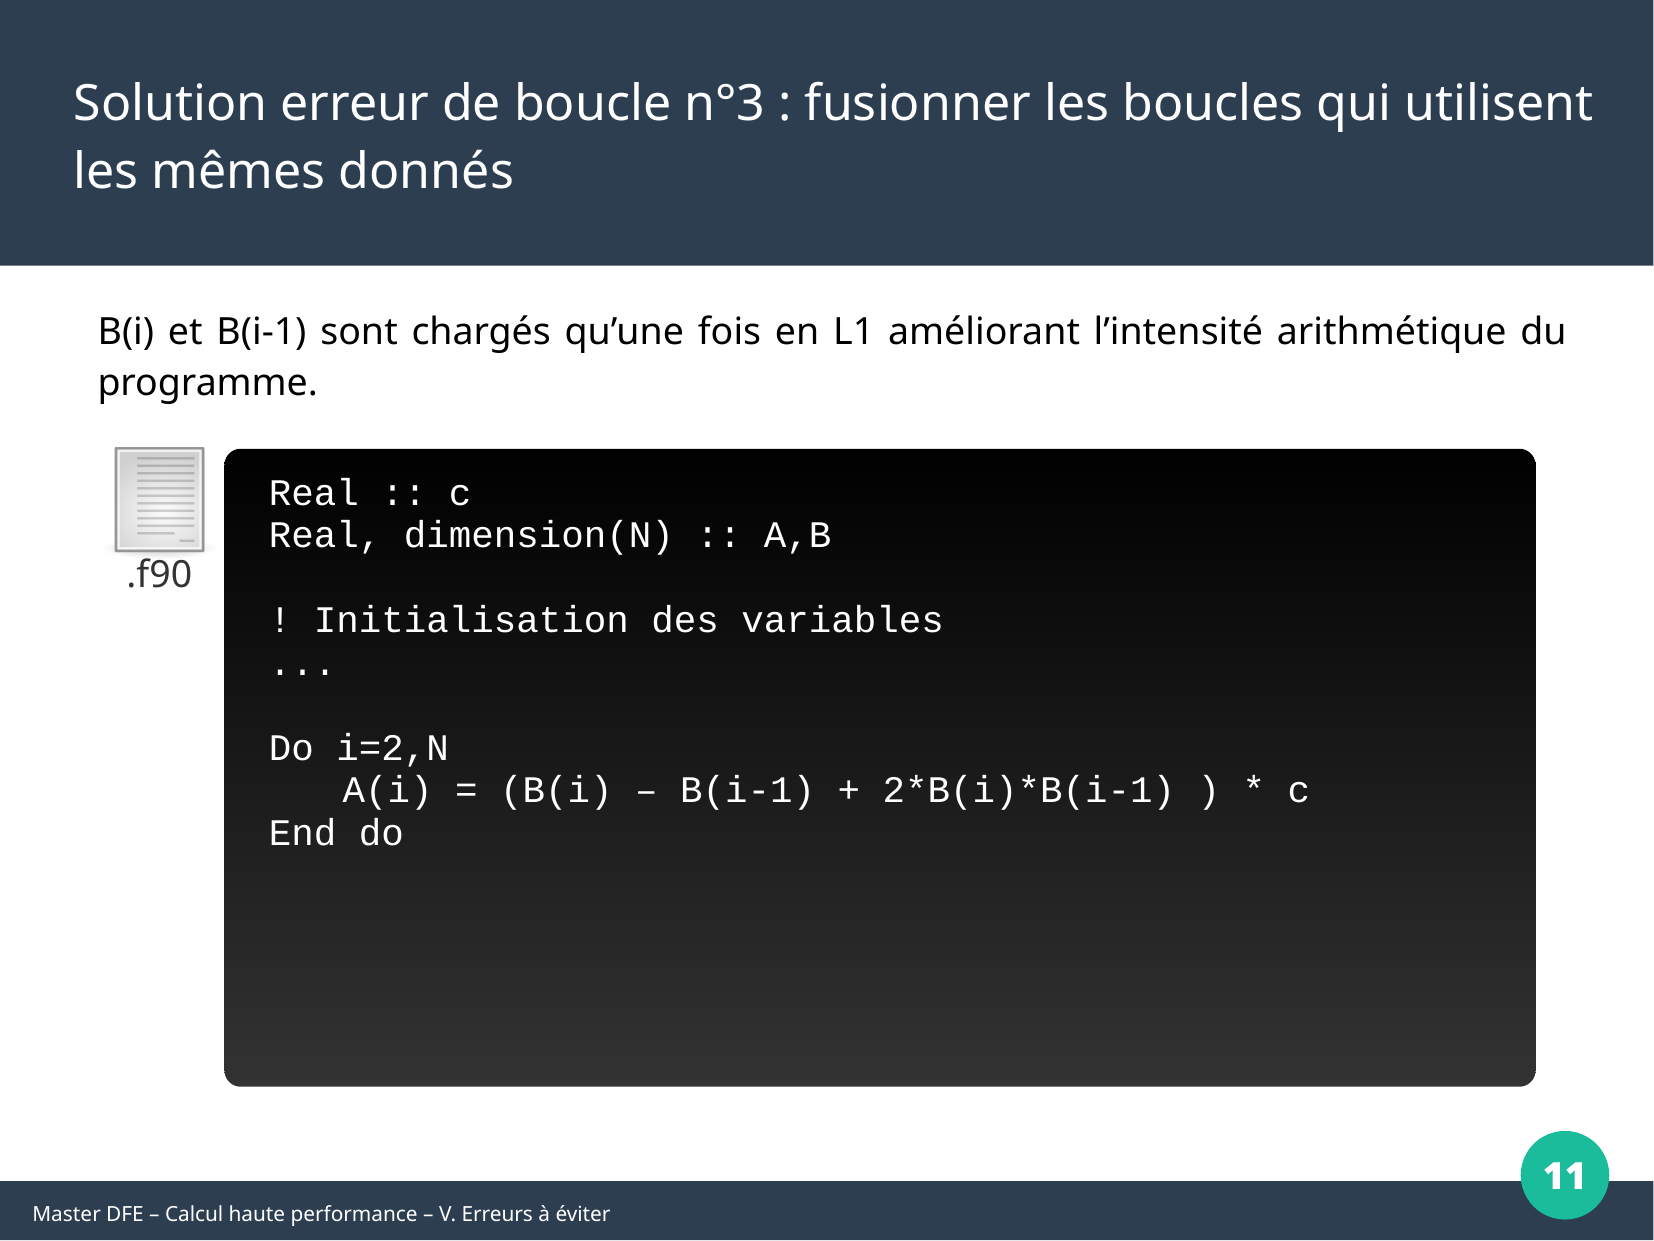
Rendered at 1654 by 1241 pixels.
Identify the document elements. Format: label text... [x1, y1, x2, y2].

text_box Master DFE – Calcul haute performance – V. Erreurs à éviter [17, 1191, 1436, 1235]
text_box Solution erreur de boucle n°3 : fusionner les boucles qui utilisent les mêmes donnés [59, 59, 1619, 209]
text_box [224, 448, 1536, 1087]
text_box .f90 [82, 539, 237, 606]
text_box B(i) et B(i-1) sont chargés qu’une fois en L1 améliorant l’intensité arithmétique du programme. [82, 297, 1583, 414]
text_box Real :: c Real, dimension(N) :: A,B ! Initialisation des variables ... Do i=2,N A(i) = (B(i) – B(i-1) + 2*B(i)*B(i-1) ) * c End do [253, 466, 1524, 961]
picture [100, 442, 219, 539]
